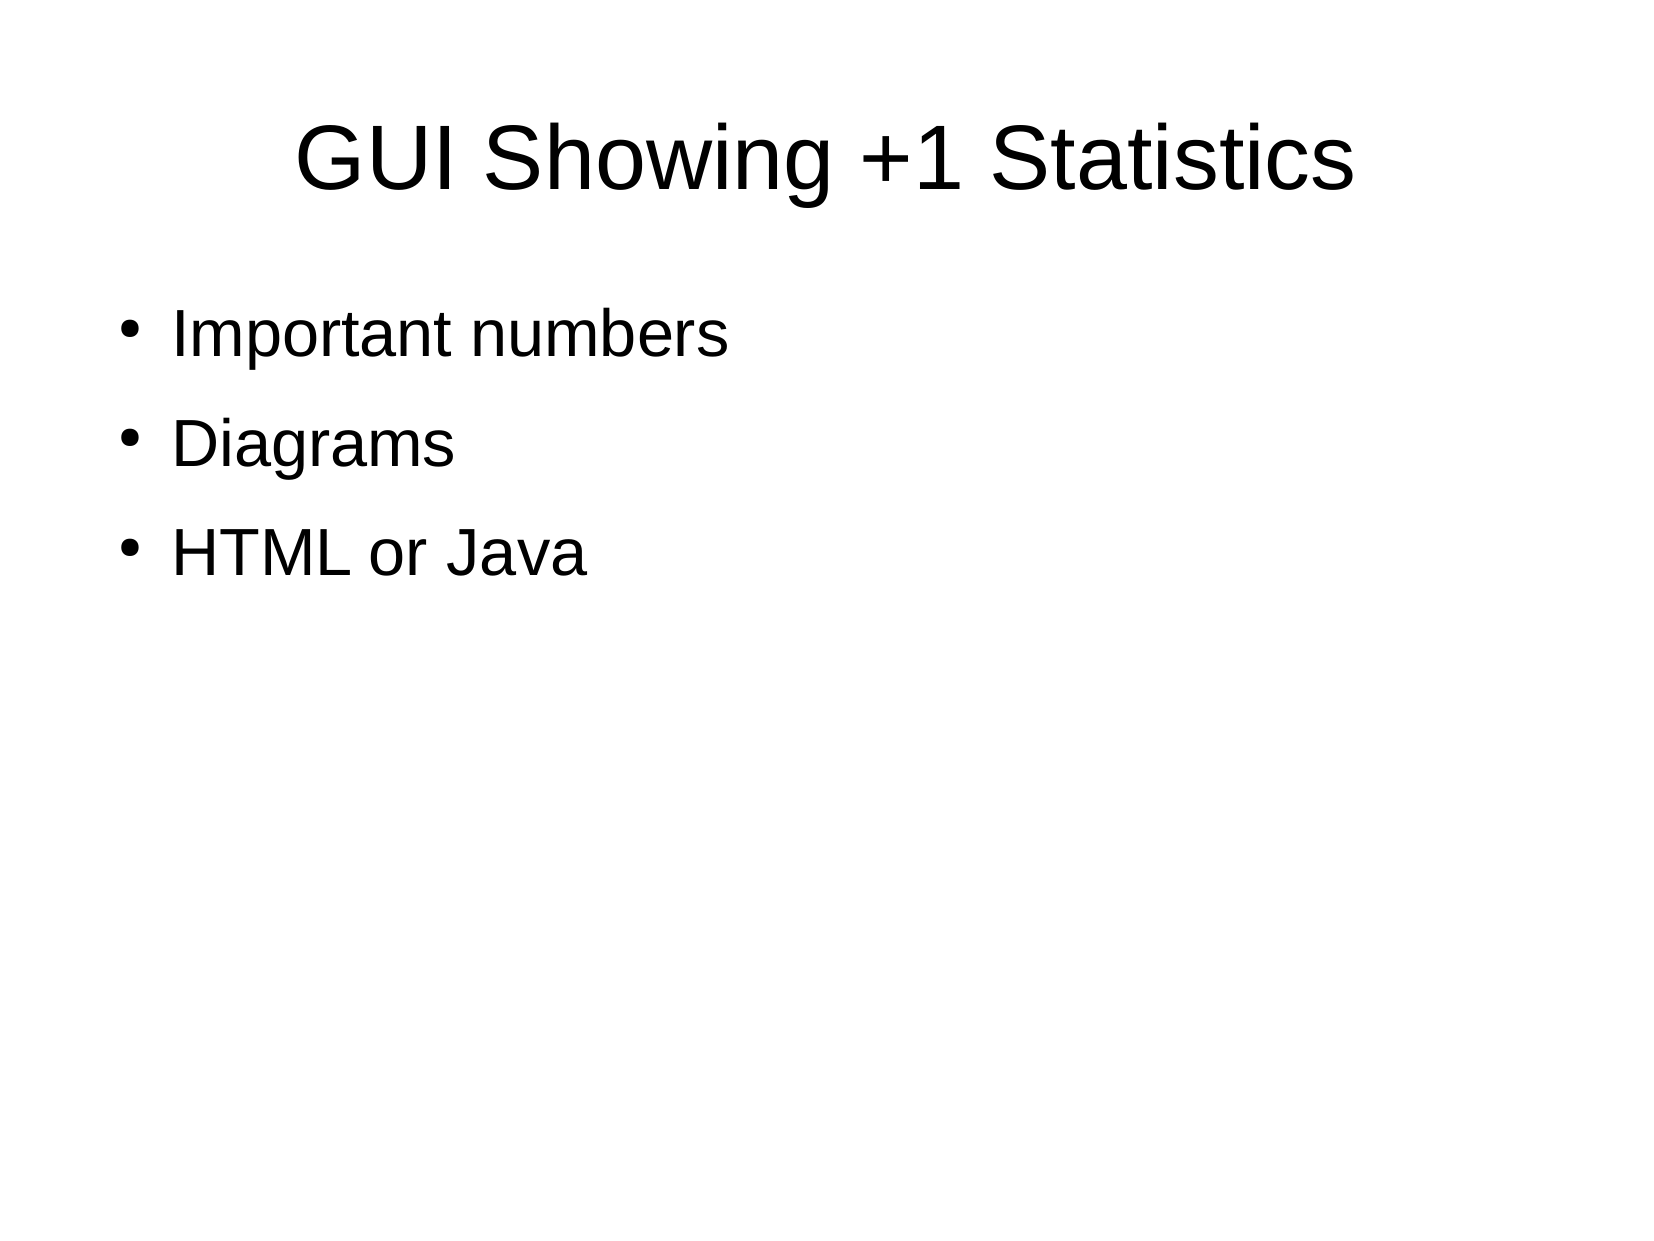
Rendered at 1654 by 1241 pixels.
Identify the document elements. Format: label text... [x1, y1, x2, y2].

text_box Important numbers Diagrams HTML or Java [82, 290, 1571, 1109]
text_box GUI Showing +1 Statistics [82, 49, 1571, 257]
